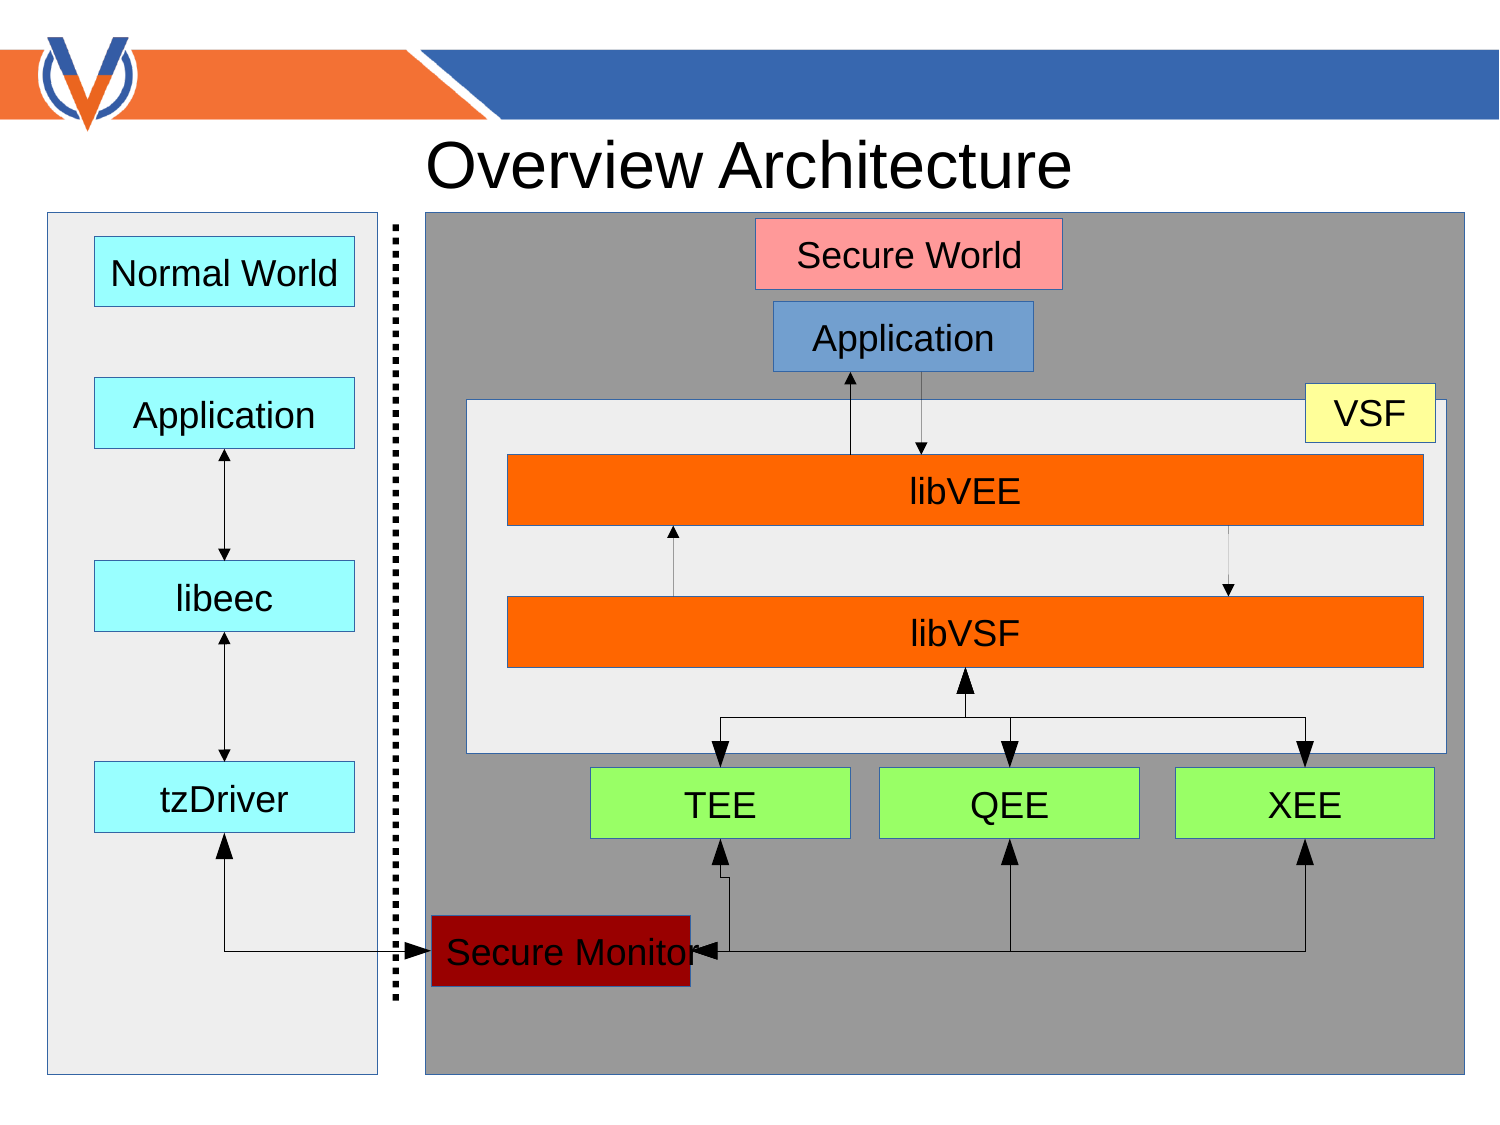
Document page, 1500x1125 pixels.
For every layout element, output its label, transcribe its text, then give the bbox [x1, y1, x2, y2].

text_box TEE [590, 767, 851, 839]
text_box [425, 212, 1465, 1075]
text_box Application [773, 301, 1034, 372]
text_box VSF [1305, 383, 1436, 443]
text_box libVSF [507, 596, 1424, 668]
text_box libeec [94, 560, 355, 632]
text_box Secure World [755, 218, 1063, 290]
text_box [47, 212, 378, 1075]
text_box libVEE [507, 454, 1424, 526]
text_box XEE [1175, 767, 1435, 839]
text_box Normal World [94, 236, 355, 307]
text_box [674, 526, 1228, 596]
text_box [1011, 718, 1305, 951]
text_box QEE [879, 767, 1140, 839]
text_box Secure Monitor [431, 915, 691, 987]
text_box [851, 372, 921, 454]
text_box Application [94, 377, 355, 449]
picture [0, 37, 1499, 132]
text_box tzDriver [94, 761, 355, 833]
text_box Overview Architecture [74, 68, 1425, 256]
text_box [721, 718, 1010, 951]
